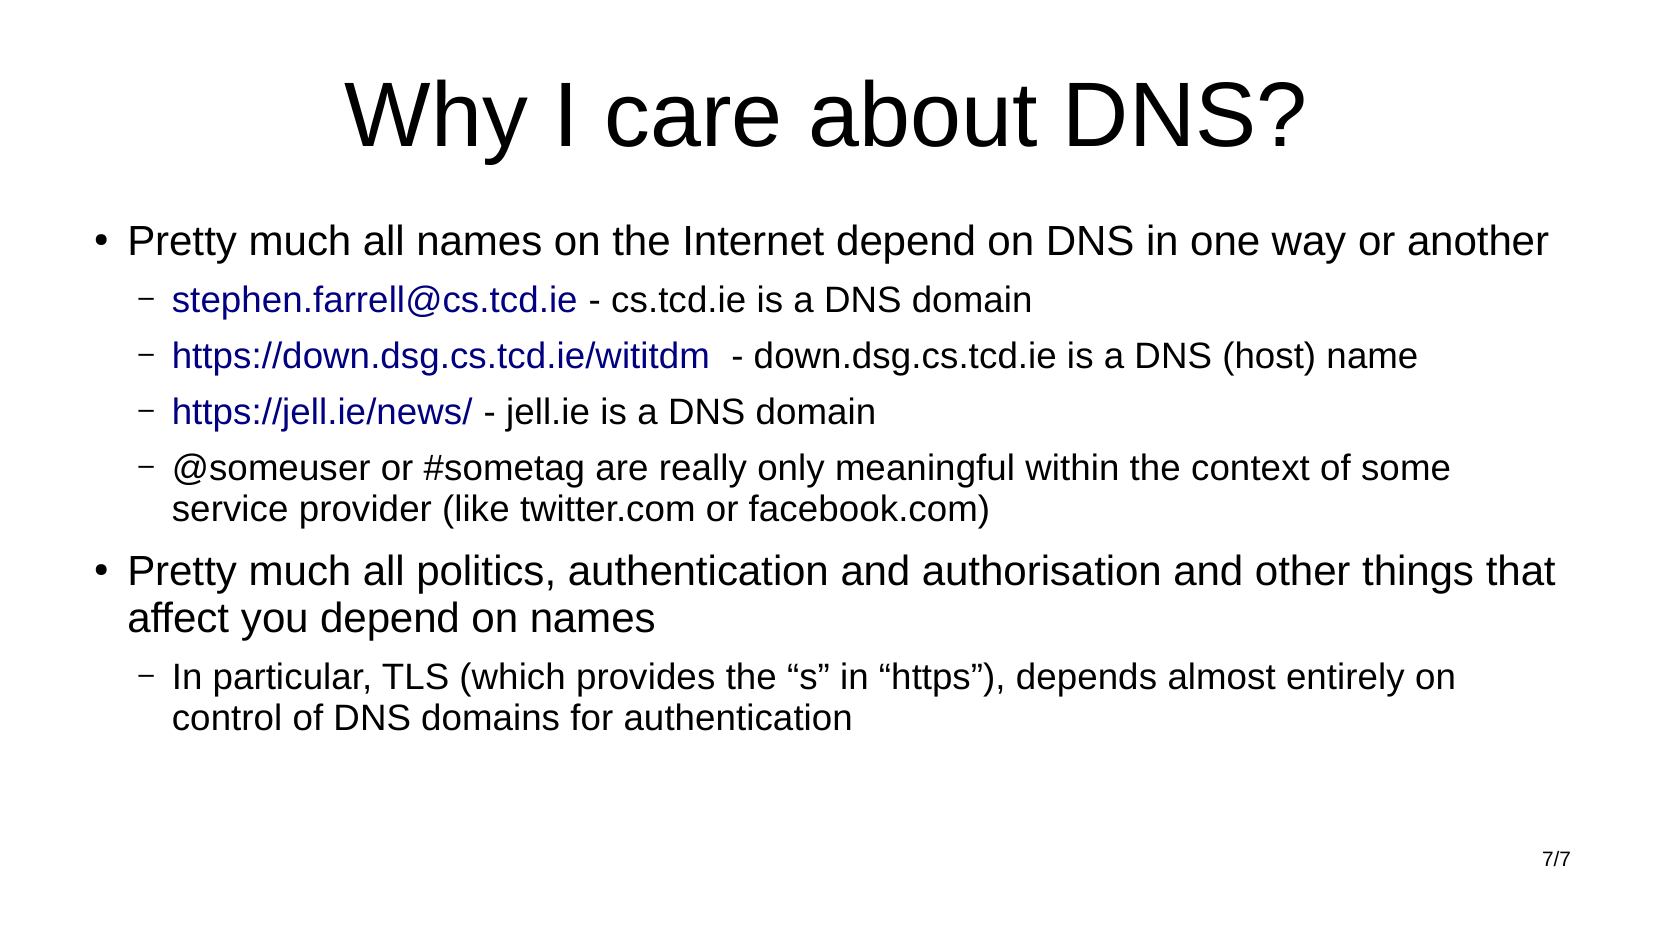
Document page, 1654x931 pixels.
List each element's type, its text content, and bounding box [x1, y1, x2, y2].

title Why I care about DNS? [82, 37, 1571, 193]
list Pretty much all names on the Internet depend on DNS in one way or another stephen.farrell@cs.tcd.ie - cs.tcd.ie is a DNS domain https://down.dsg.cs.tcd.ie/wititdm - down.dsg.cs.tcd.ie is a DNS (host) name https://jell.ie/news/ - jell.ie is a DNS domain @someuser or #sometag are really only meaningful within the context of some service provider (like twitter.com or facebook.com) Pretty much all politics, authentication and authorisation and other things that affect you depend on names In particular, TLS (which provides the “s” in “https”), depends almost entirely on control of DNS domains for authentication [82, 217, 1571, 758]
